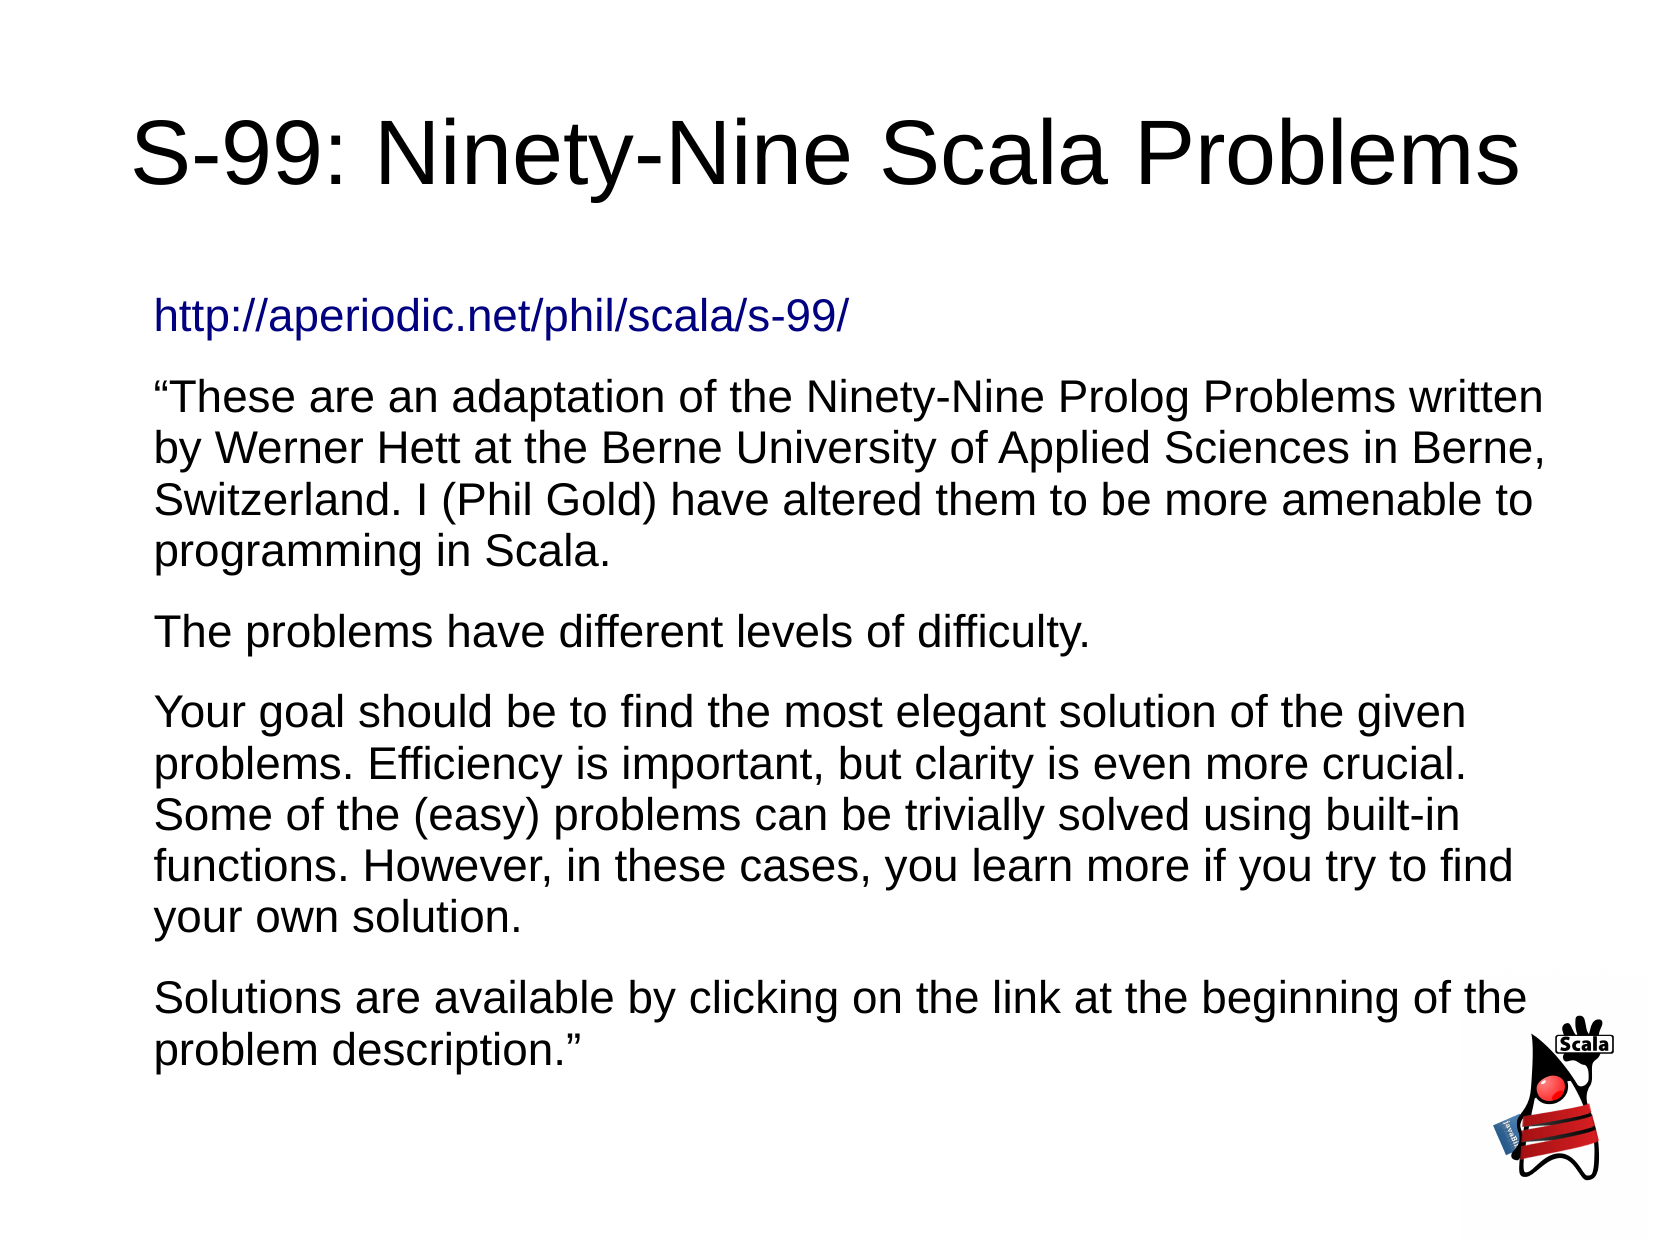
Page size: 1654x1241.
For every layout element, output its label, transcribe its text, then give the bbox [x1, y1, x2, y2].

list http://aperiodic.net/phil/scala/s-99/ “These are an adaptation of the Ninety-Nine Prolog Problems written by Werner Hett at the Berne University of Applied Sciences in Berne, Switzerland. I (Phil Gold) have altered them to be more amenable to programming in Scala. The problems have different levels of difficulty. Your goal should be to find the most elegant solution of the given problems. Efficiency is important, but clarity is even more crucial. Some of the (easy) problems can be trivially solved using built-in functions. However, in these cases, you learn more if you try to find your own solution. Solutions are available by clicking on the link at the beginning of the problem description.” [82, 290, 1571, 1109]
picture [1462, 969, 1654, 1241]
title S-99: Ninety-Nine Scala Problems [82, 49, 1571, 257]
